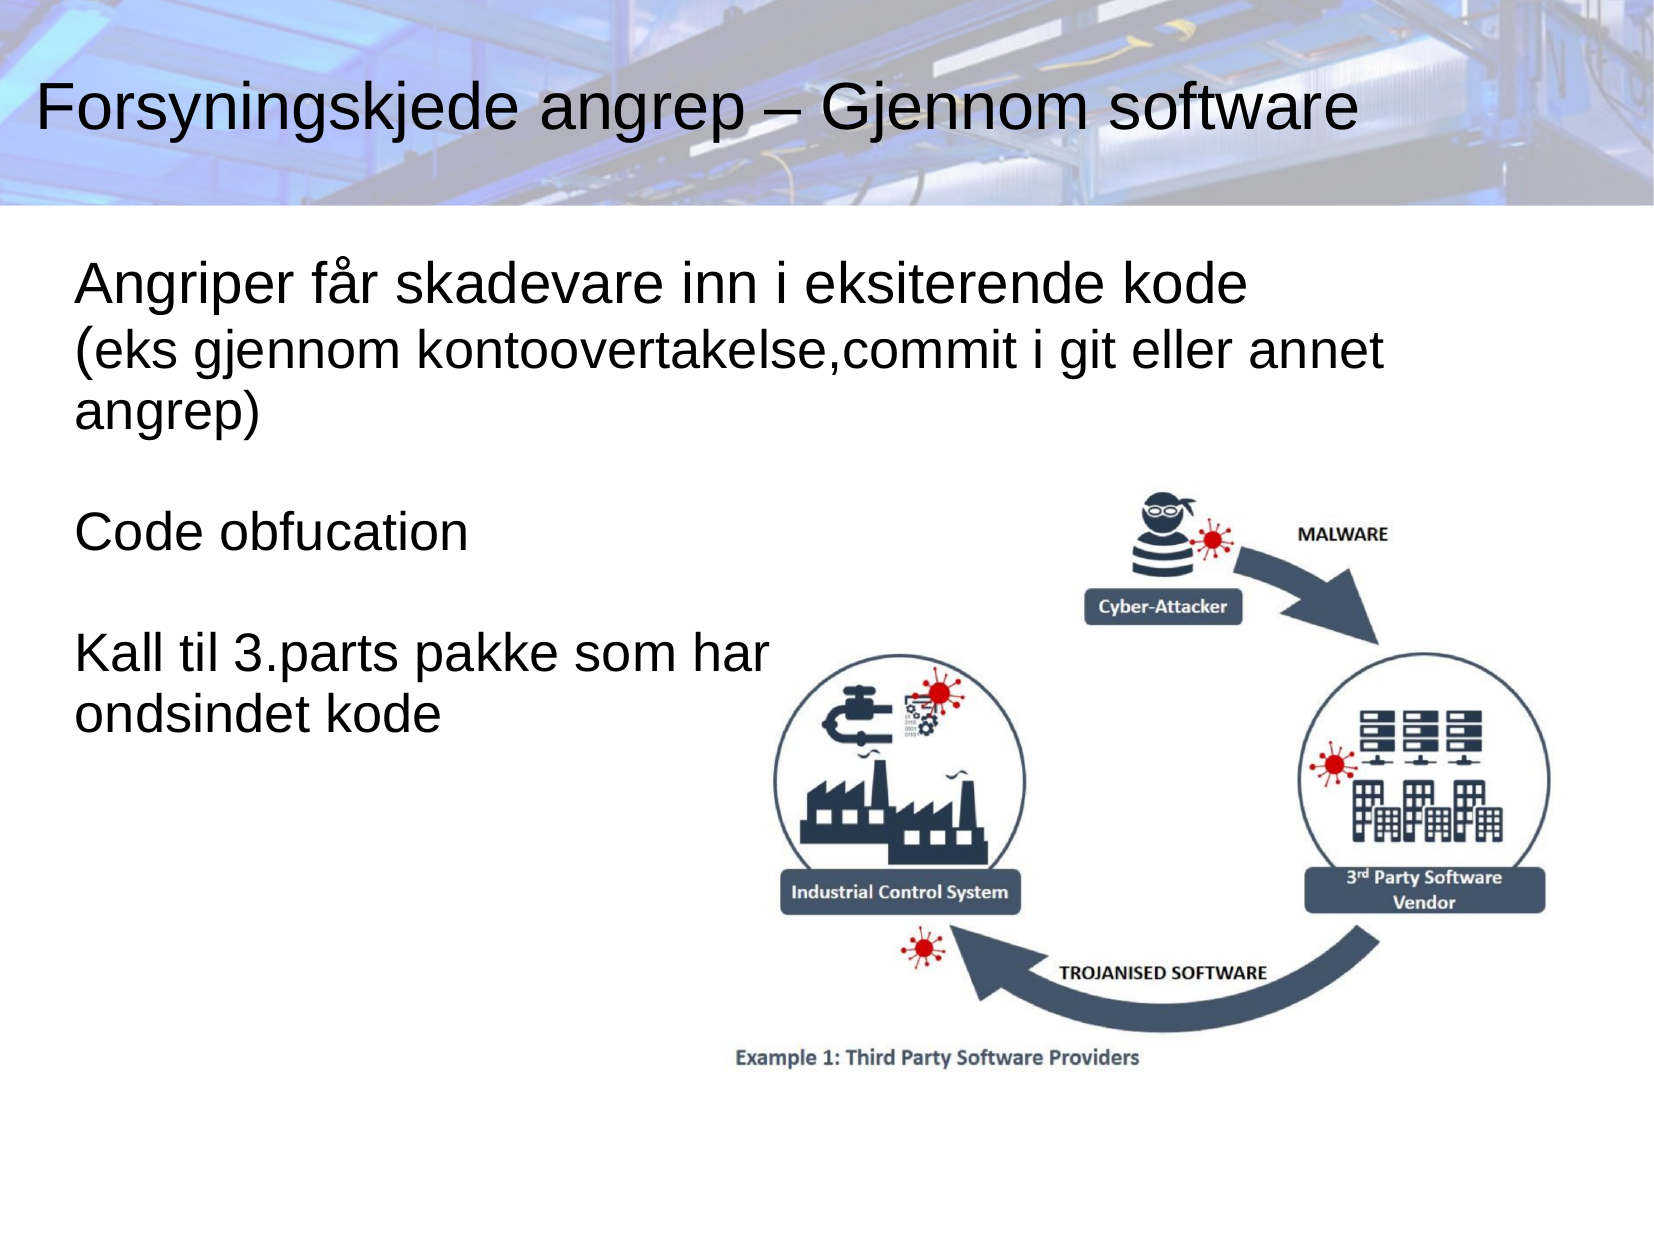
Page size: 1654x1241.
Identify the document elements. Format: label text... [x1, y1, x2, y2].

picture [0, 0, 1654, 1241]
title Forsyningskjede angrep – Gjennom software [11, 2, 1501, 211]
text_box Angriper får skadevare inn i eksiterende kode (eks gjennom kontoovertakelse,commit i git eller annet angrep) Code obfucation Kall til 3.parts pakke som har ondsindet kode [60, 243, 1501, 1096]
